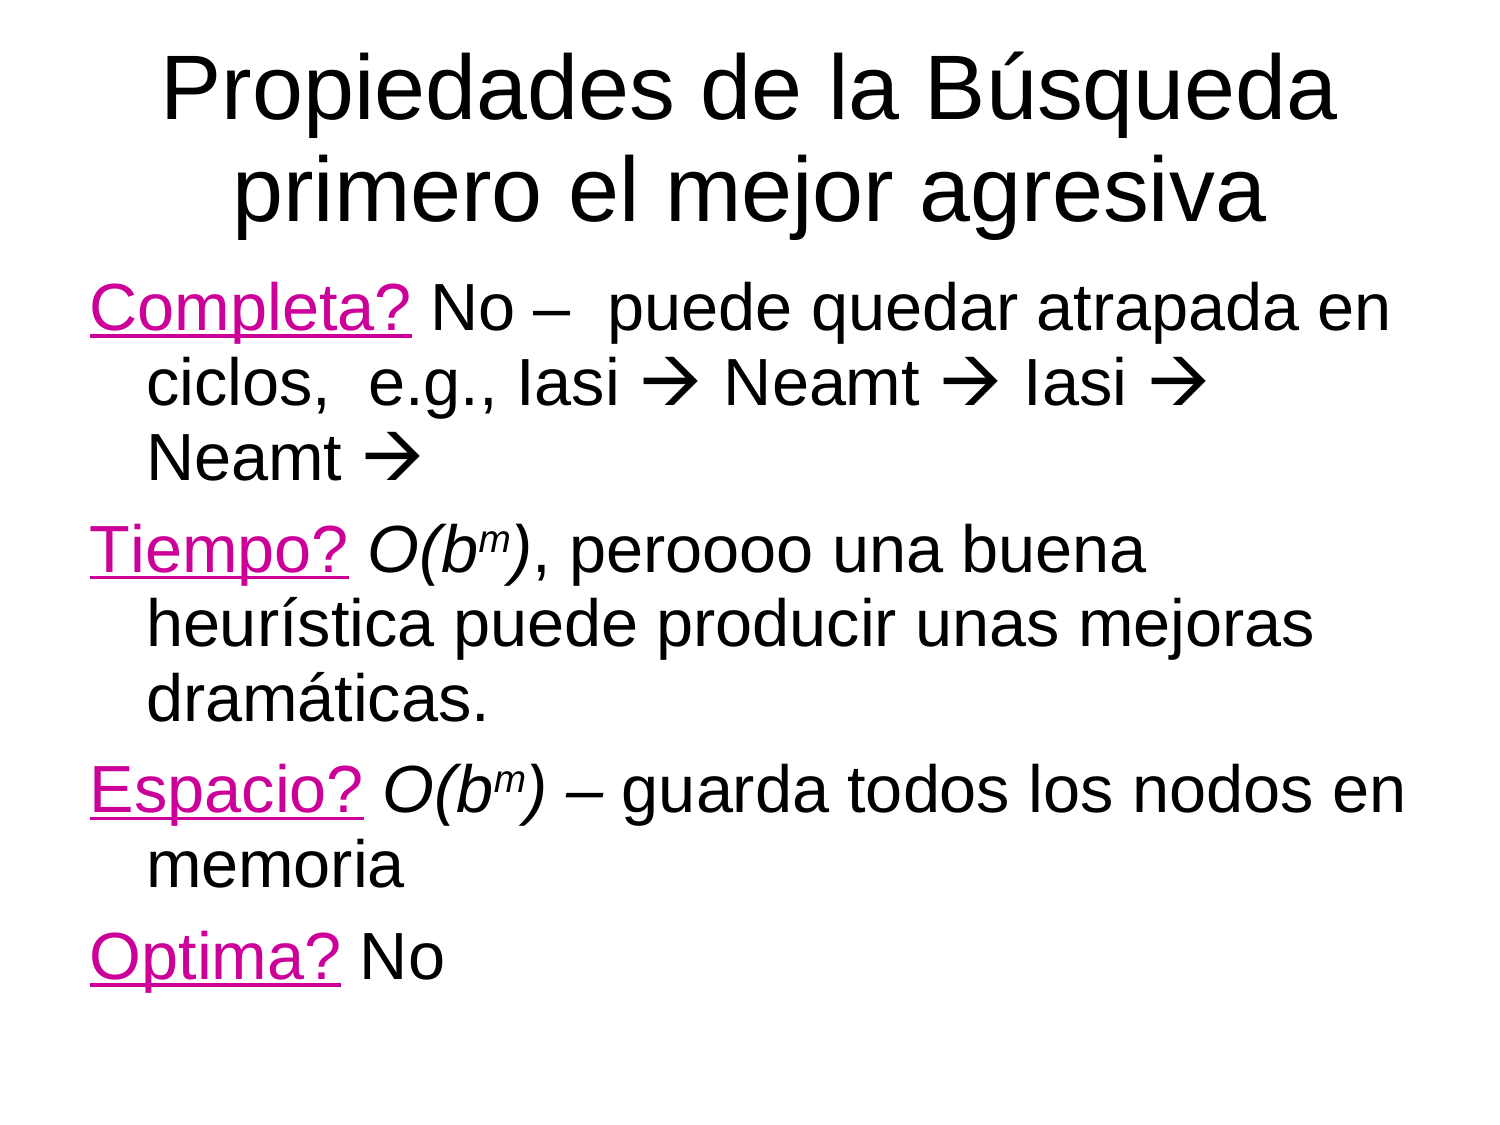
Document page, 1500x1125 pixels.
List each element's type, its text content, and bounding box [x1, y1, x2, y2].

list Completa? No – puede quedar atrapada en ciclos, e.g., Iasi  Neamt  Iasi  Neamt  Tiempo? O(bm), peroooo una buena heurística puede producir unas mejoras dramáticas. Espacio? O(bm) – guarda todos los nodos en memoria Optima? No [75, 262, 1426, 1028]
title Propiedades de la Búsqueda primero el mejor agresiva [75, 24, 1426, 254]
